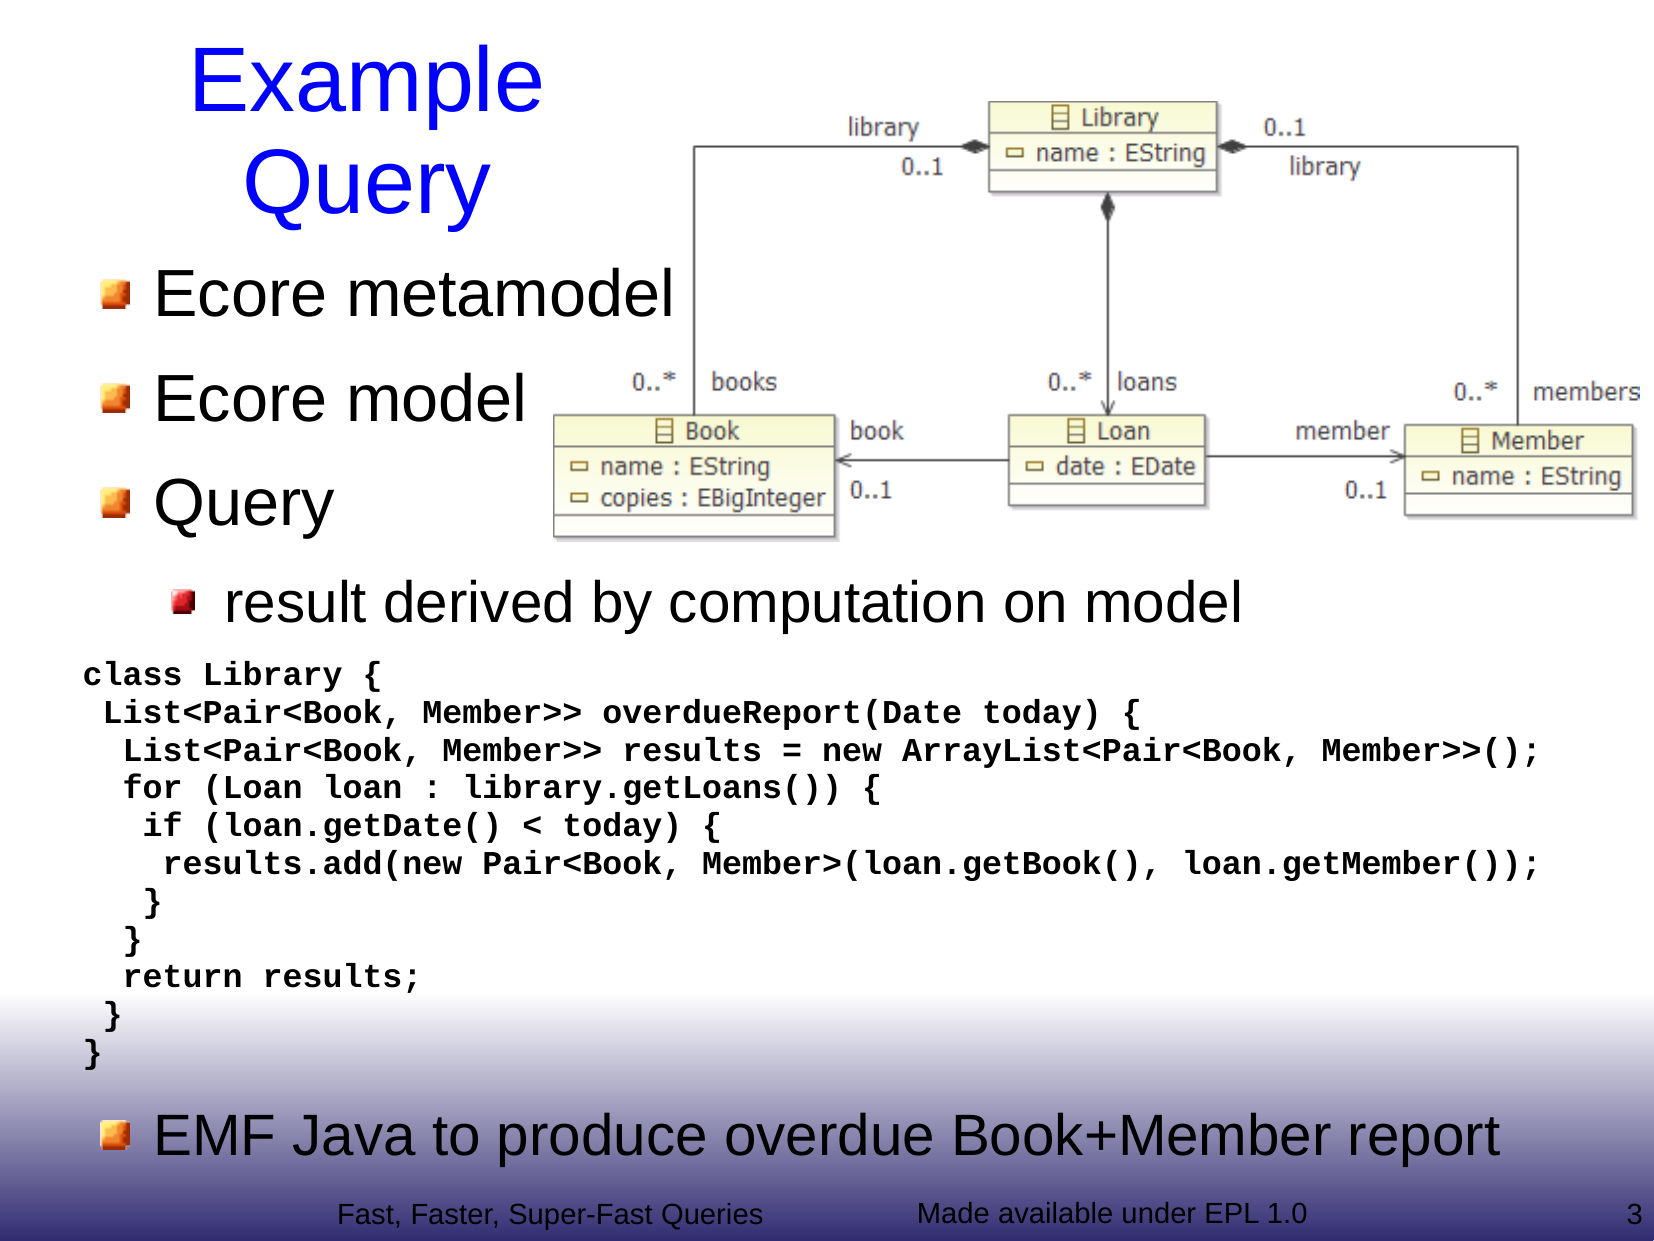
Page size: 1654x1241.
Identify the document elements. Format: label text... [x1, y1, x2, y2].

title Example Query [82, 27, 652, 235]
picture [553, 101, 1640, 542]
list Ecore metamodel Ecore model Query result derived by computation on model class Library { List<Pair<Book, Member>> overdueReport(Date today) { List<Pair<Book, Member>> results = new ArrayList<Pair<Book, Member>>(); for (Loan loan : library.getLoans()) { if (loan.getDate() < today) { results.add(new Pair<Book, Member>(loan.getBook(), loan.getMember()); } } return results; } } EMF Java to produce overdue Book+Member report [82, 256, 1618, 1199]
